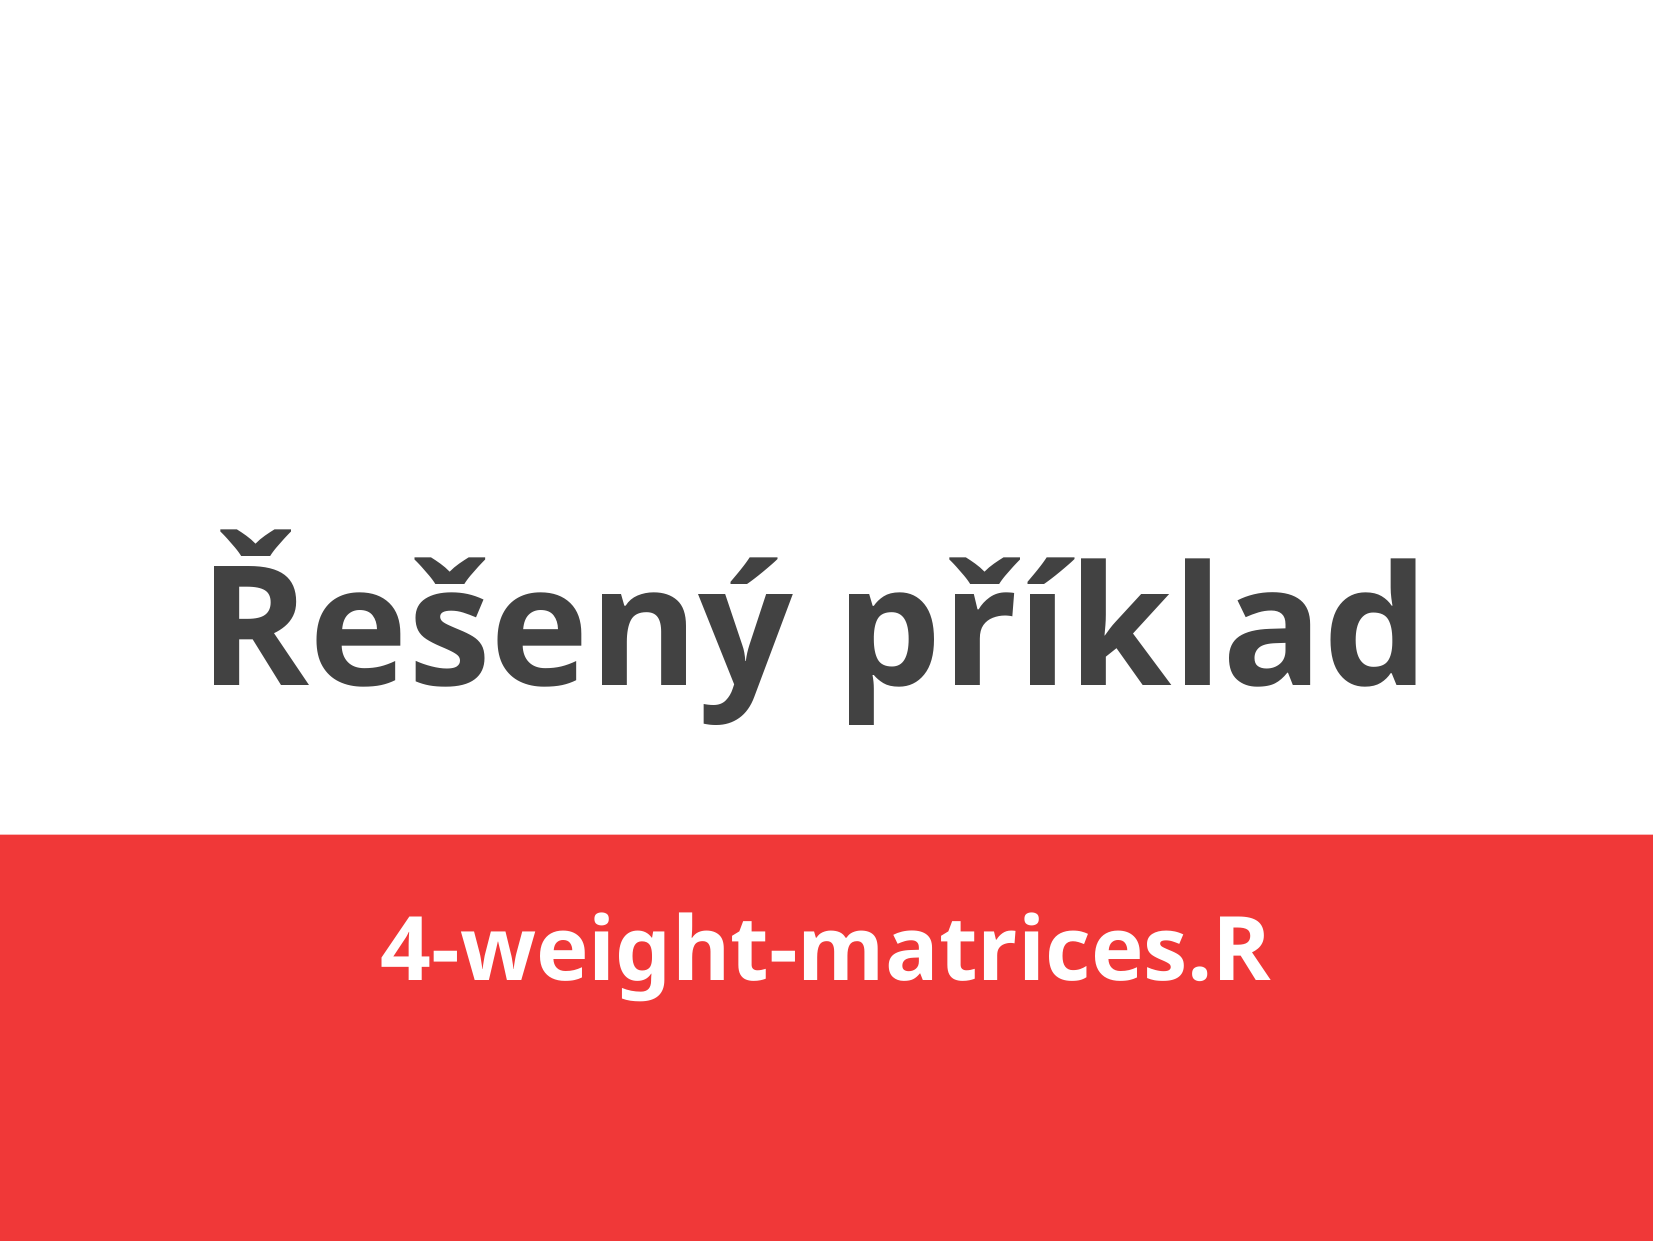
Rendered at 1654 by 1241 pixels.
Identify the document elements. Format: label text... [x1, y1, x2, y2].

title Řešený příklad [70, 430, 1559, 812]
subtitle 4-weight-matrices.R [82, 841, 1571, 1050]
